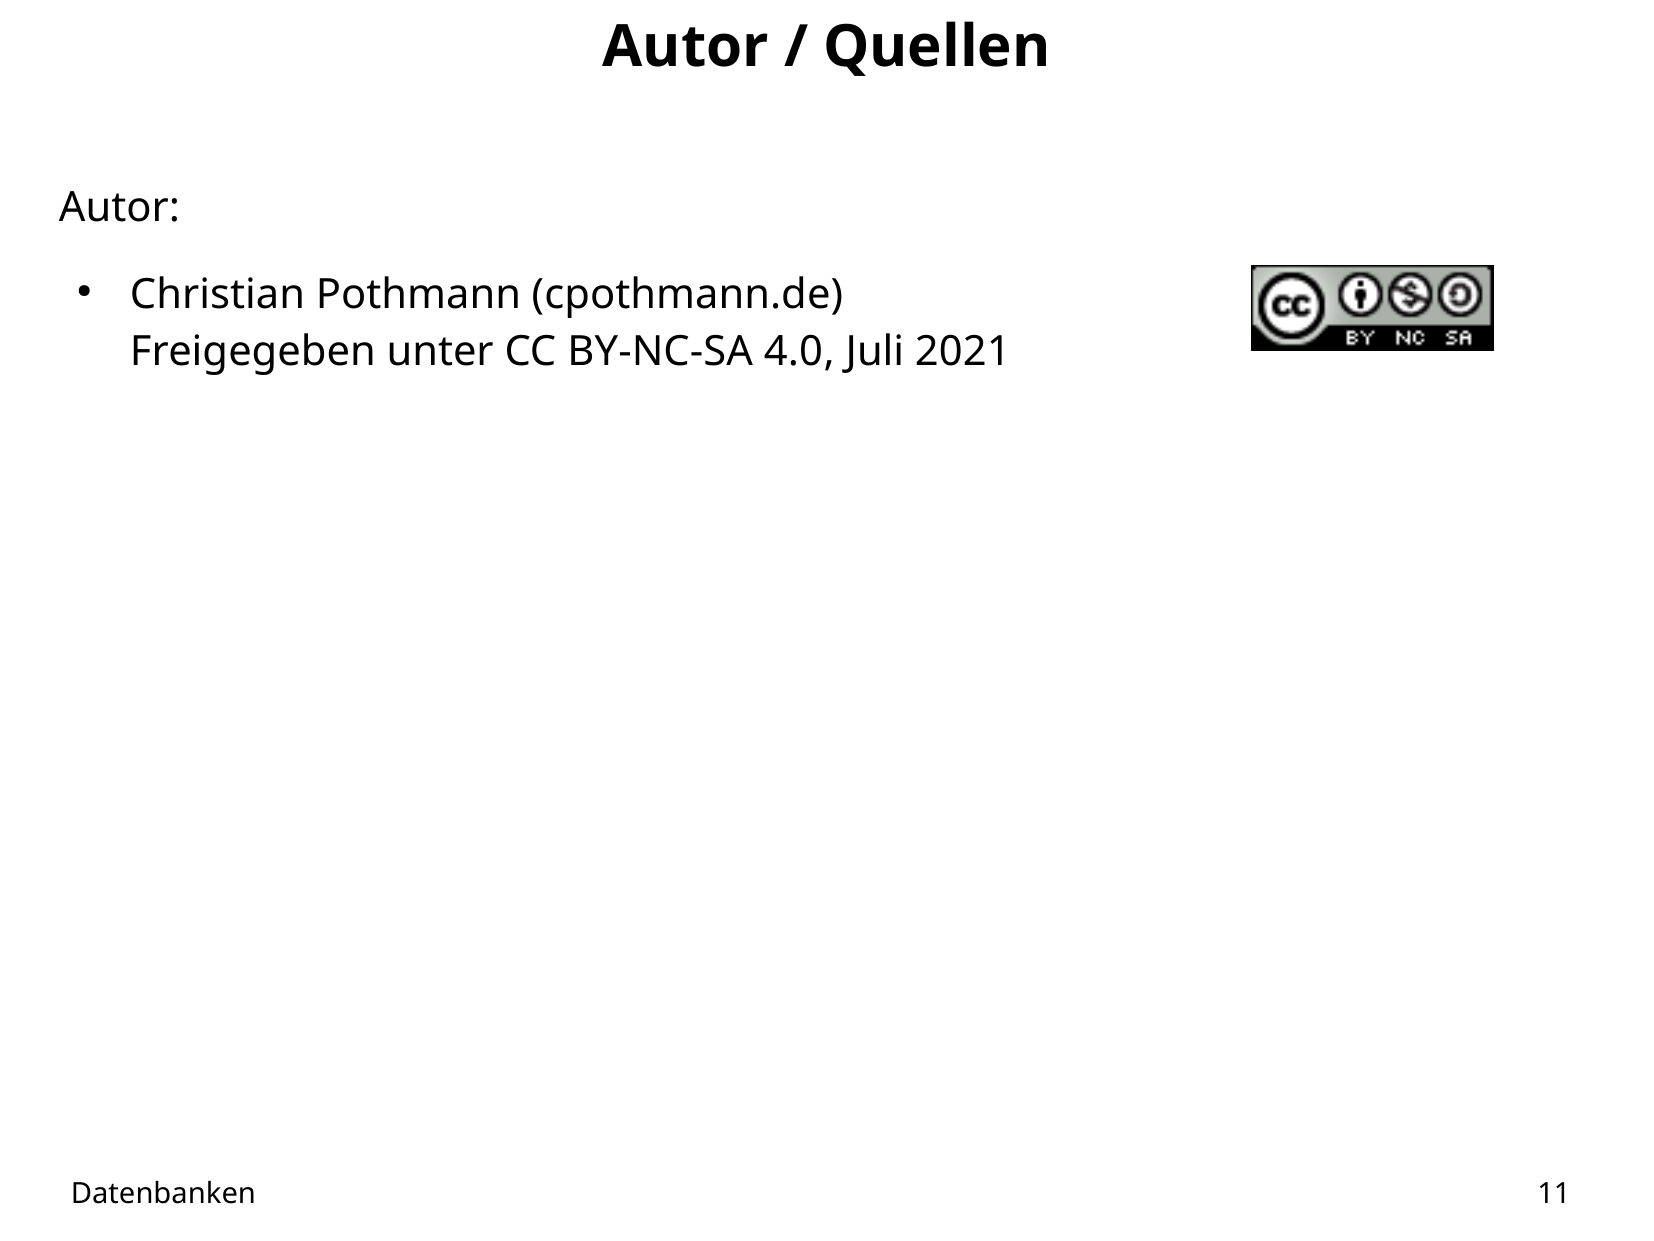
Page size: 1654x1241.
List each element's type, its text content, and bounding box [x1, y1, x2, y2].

picture [1251, 265, 1494, 351]
title Autor / Quellen [0, 5, 1654, 83]
list Autor: Christian Pothmann (cpothmann.de) Freigegeben unter CC BY-NC-SA 4.0, Juli 2021 [59, 177, 1583, 1146]
